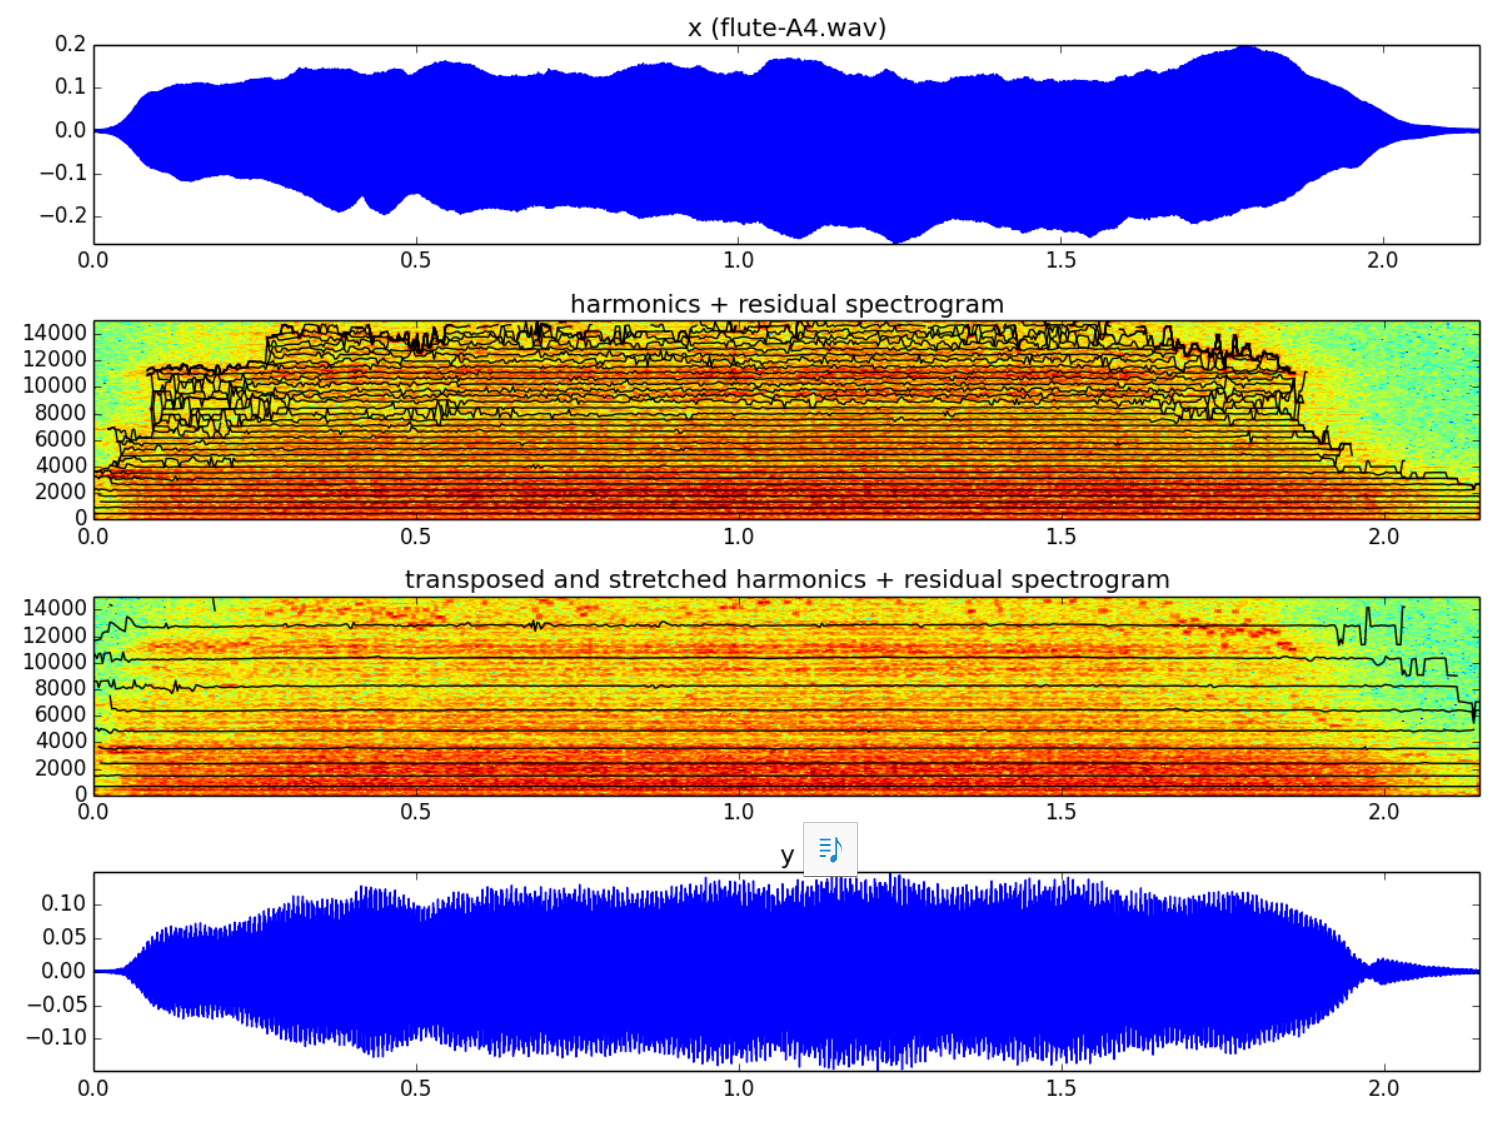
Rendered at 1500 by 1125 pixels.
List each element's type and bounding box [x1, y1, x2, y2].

text_box [803, 821, 859, 878]
picture [1, 0, 1500, 1121]
